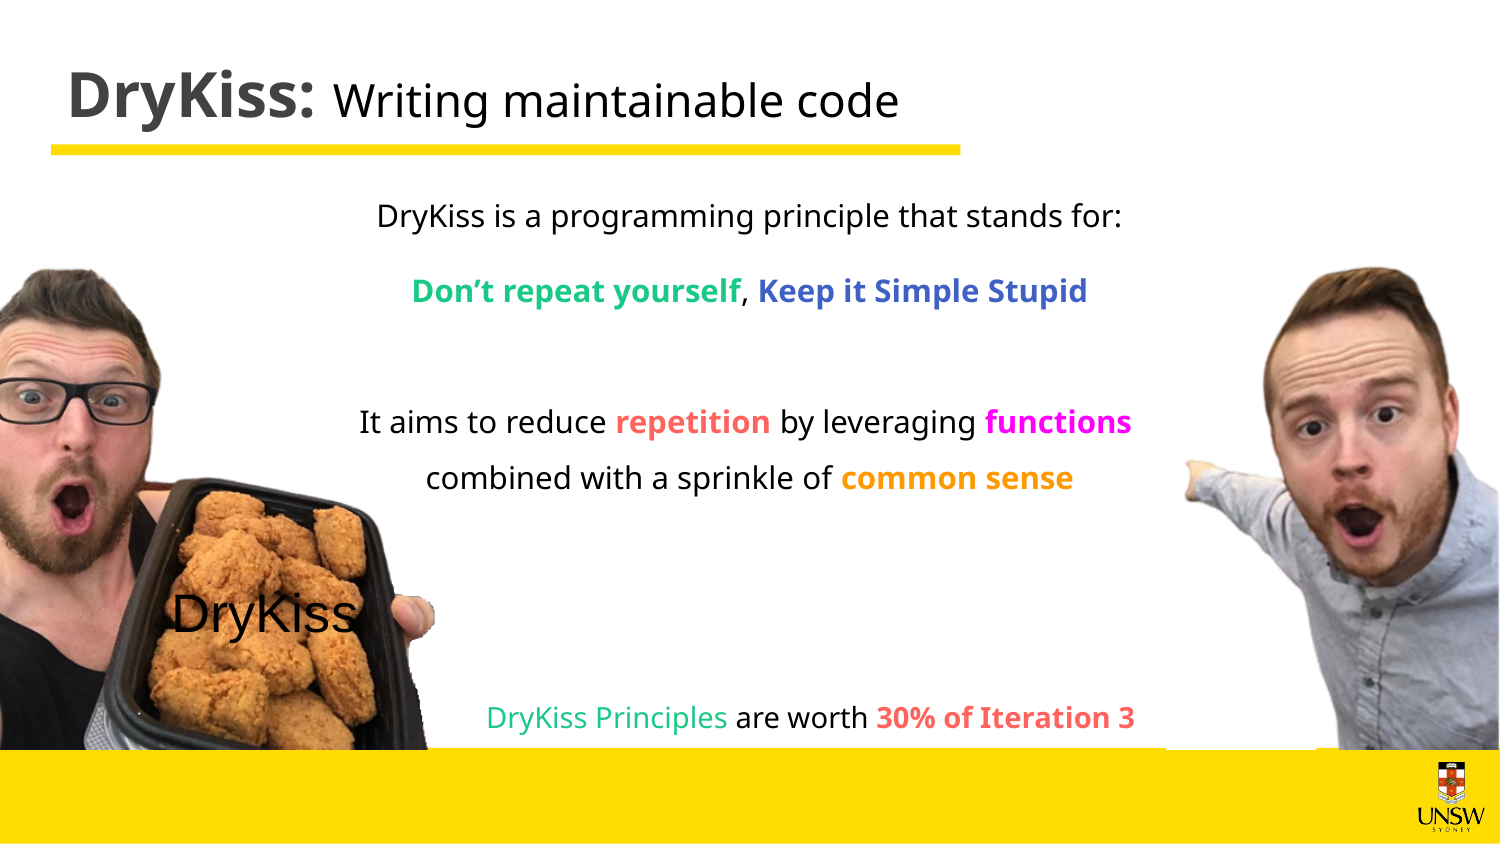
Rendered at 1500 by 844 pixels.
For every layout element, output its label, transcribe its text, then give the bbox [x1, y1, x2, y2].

text_box DryKiss Principles are worth 30% of Iteration 3 [289, 684, 1340, 750]
picture [1418, 762, 1485, 832]
text_box [503, 144, 961, 156]
text_box DryKiss [137, 563, 393, 659]
text_box DryKiss is a programming principle that stands for: Don’t repeat yourself, Keep it Simple Stupid It aims to reduce repetition by leveraging functions combined with a sprinkle of common sense [503, 181, 1394, 567]
text_box DryKiss: Writing maintainable code [51, 24, 1449, 145]
picture [1176, 247, 1500, 750]
picture [0, 124, 503, 750]
